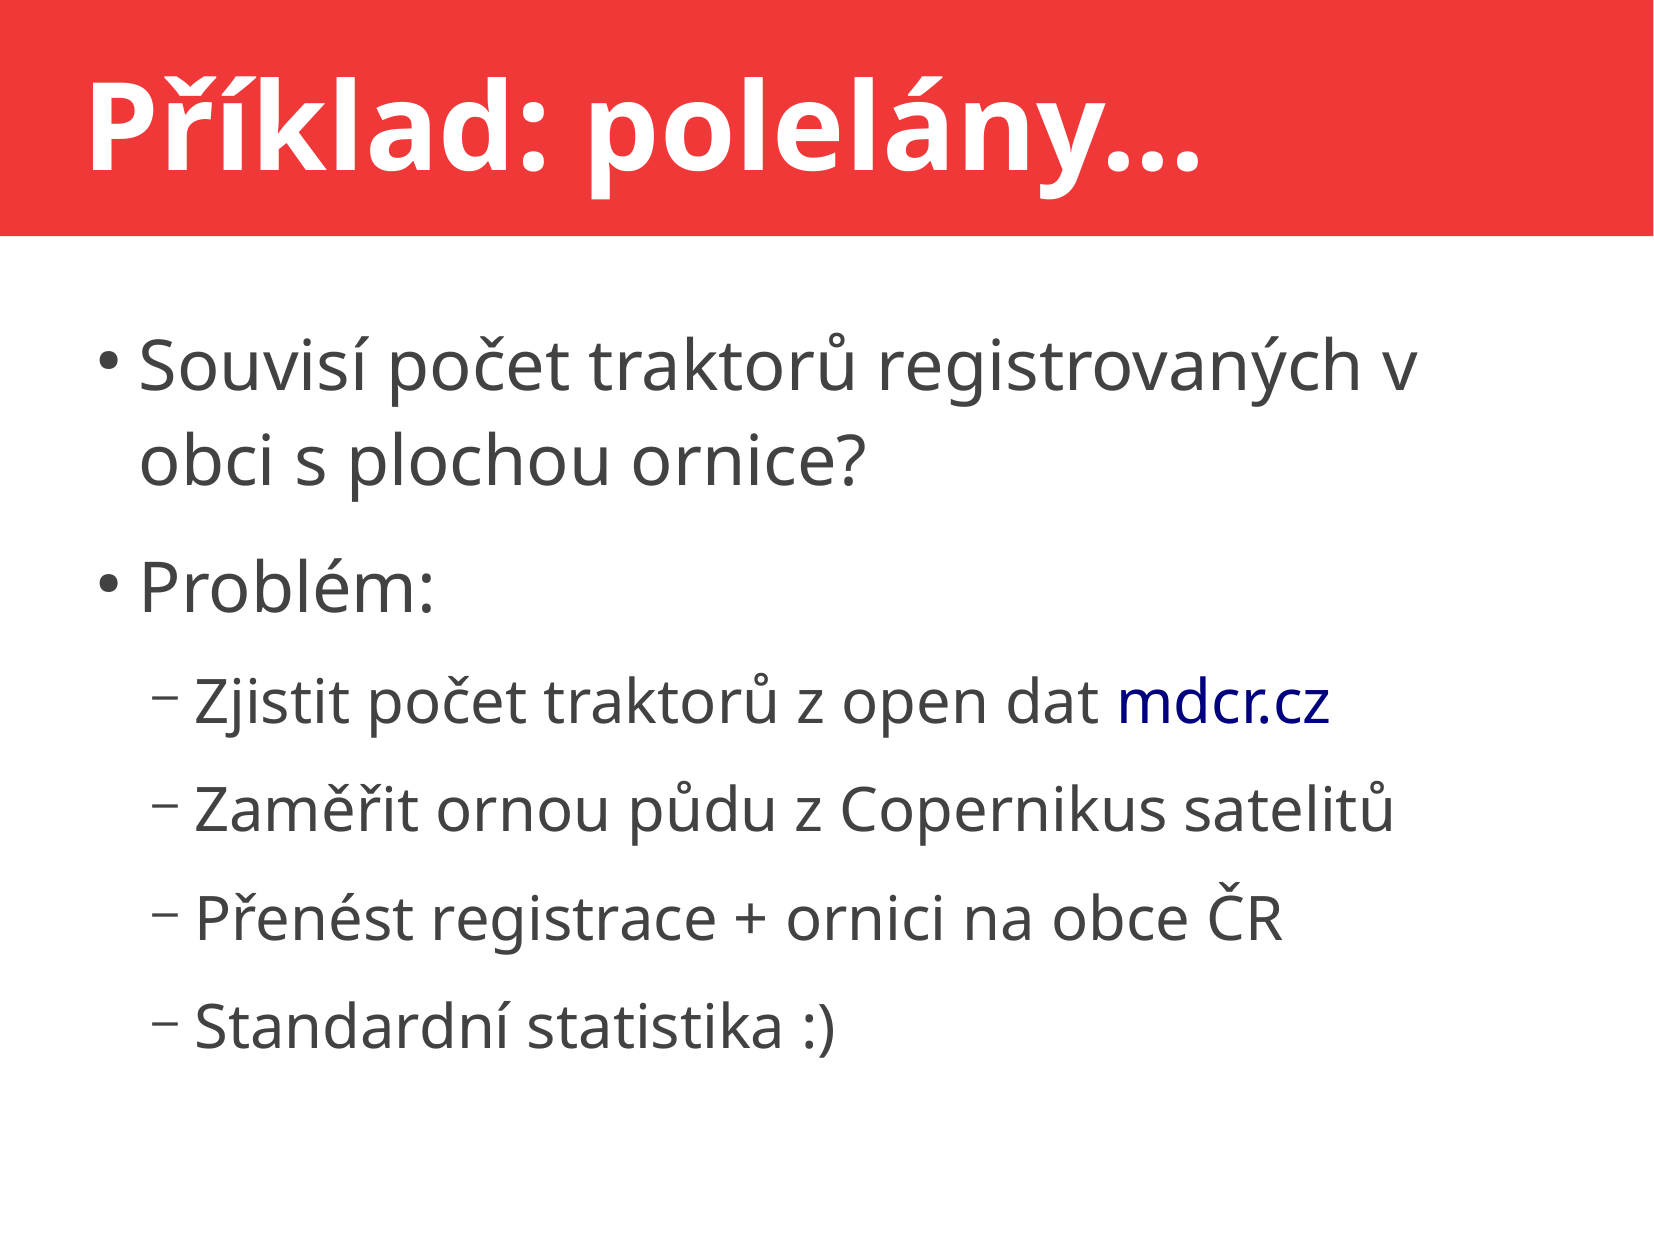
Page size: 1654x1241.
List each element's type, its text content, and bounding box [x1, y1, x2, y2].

title Příklad: polelány... [82, 19, 1571, 227]
list Souvisí počet traktorů registrovaných v obci s plochou ornice? Problém: Zjistit počet traktorů z open dat mdcr.cz Zaměřit ornou půdu z Copernikus satelitů Přenést registrace + ornici na obce ČR Standardní statistika :) [82, 314, 1563, 1080]
